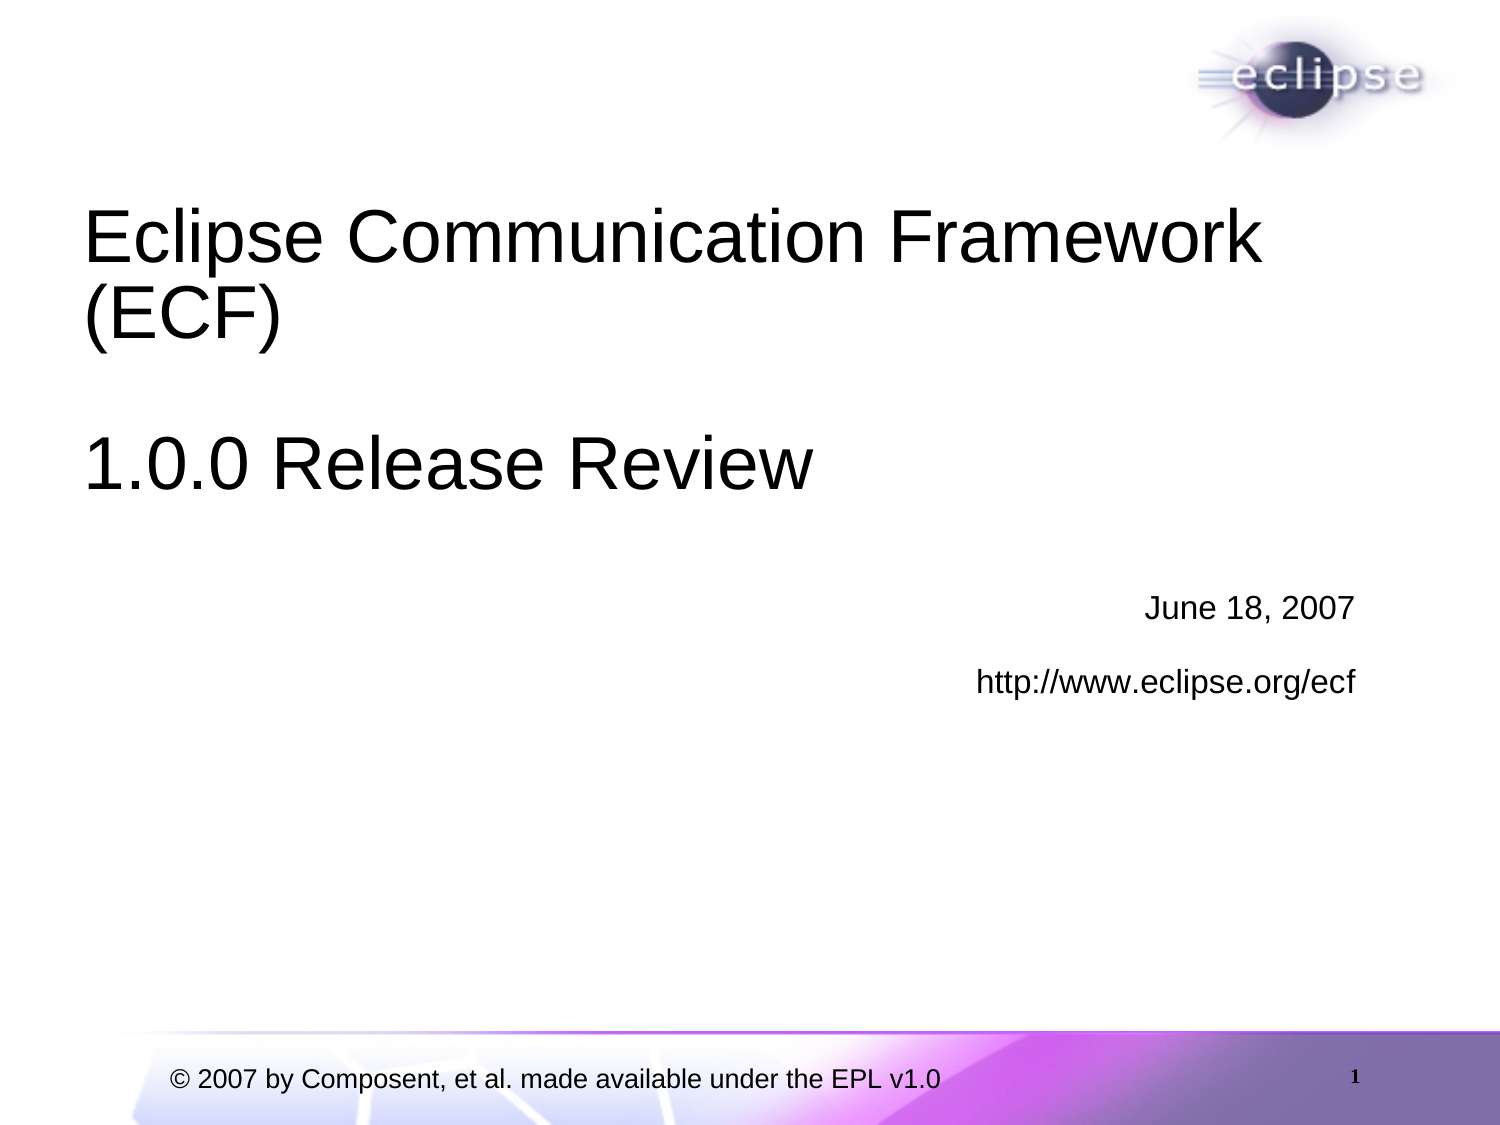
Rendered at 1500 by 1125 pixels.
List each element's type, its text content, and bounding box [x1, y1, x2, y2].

title Eclipse Communication Framework (ECF) 1.0.0 Release Review [68, 194, 1374, 521]
subtitle June 18, 2007 http://www.eclipse.org/ecf [319, 544, 1371, 770]
picture [1163, 15, 1464, 150]
picture [0, 1031, 1500, 1125]
